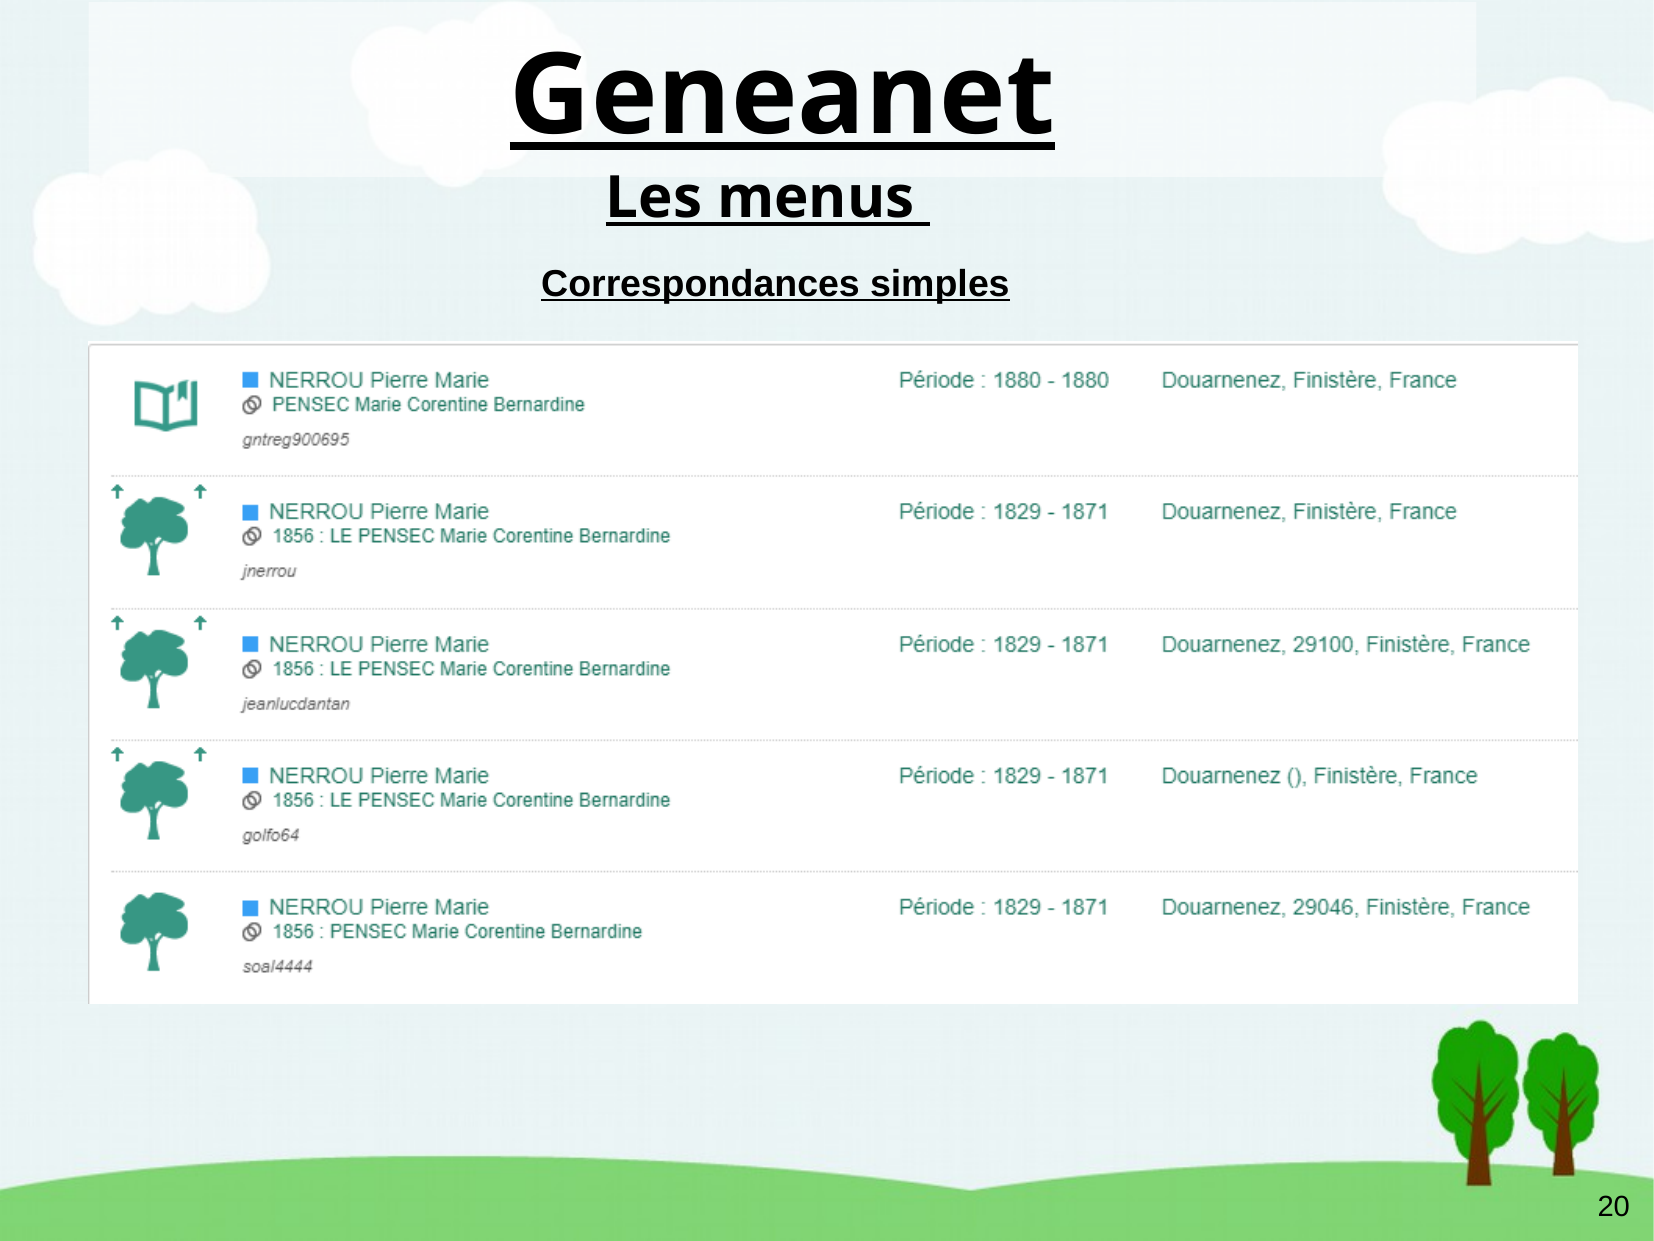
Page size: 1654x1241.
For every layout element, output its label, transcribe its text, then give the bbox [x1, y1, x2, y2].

text_box Les menus [0, 147, 1536, 296]
text_box Correspondances simples [275, 255, 1241, 341]
picture [0, 0, 1654, 1241]
title Geneanet [88, 2, 1477, 147]
